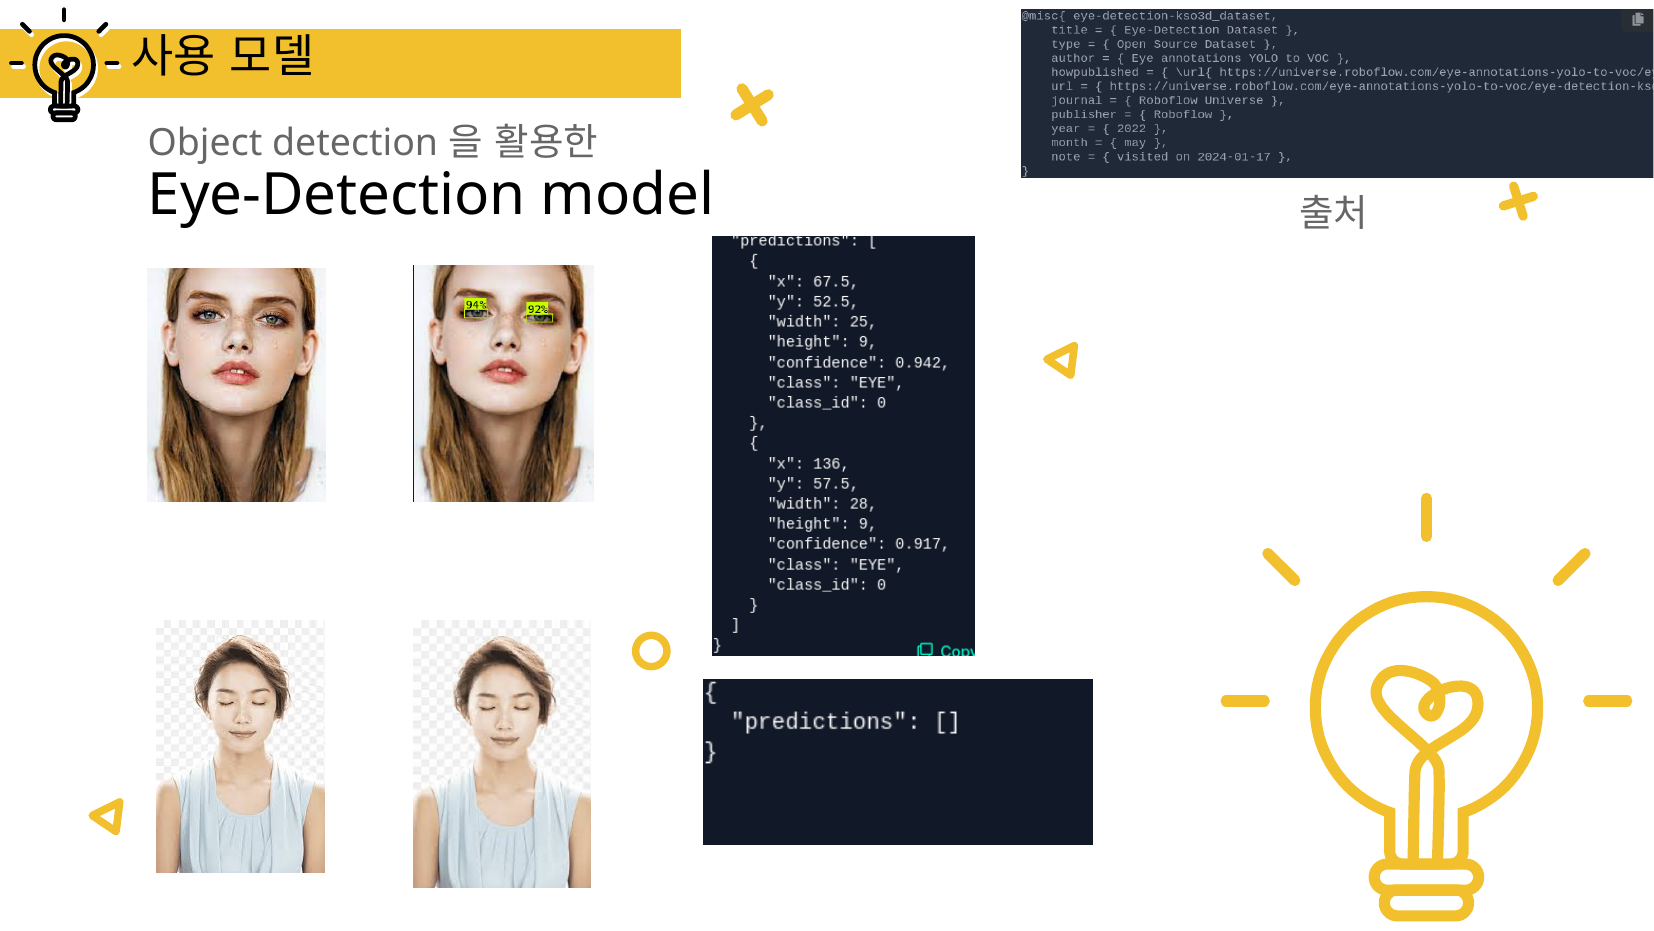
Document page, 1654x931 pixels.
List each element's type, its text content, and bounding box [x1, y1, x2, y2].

picture [413, 265, 594, 502]
picture [413, 620, 591, 888]
title 출처 [1299, 147, 1654, 279]
picture [712, 236, 975, 656]
picture [1021, 9, 1654, 178]
picture [147, 268, 326, 502]
title Object detection을 활용한 [147, 76, 658, 147]
picture [703, 679, 1093, 845]
title Eye-Detection model [147, 147, 785, 237]
picture [156, 620, 325, 873]
title 사용 모델 [131, 16, 578, 97]
